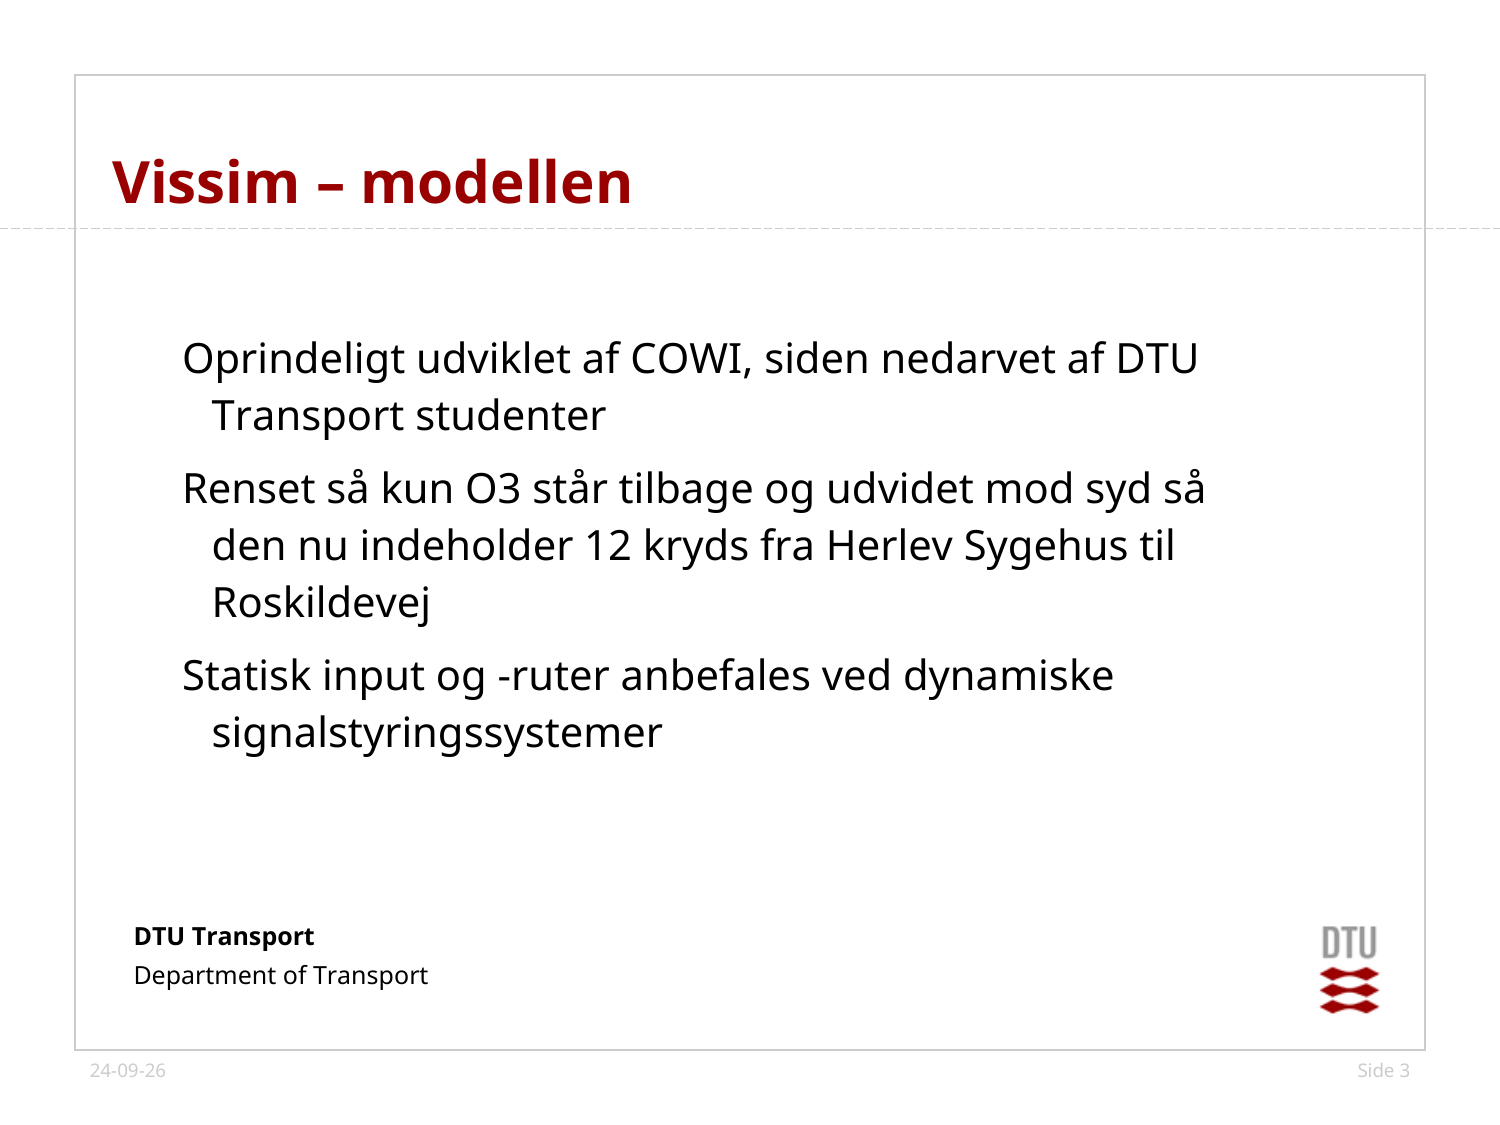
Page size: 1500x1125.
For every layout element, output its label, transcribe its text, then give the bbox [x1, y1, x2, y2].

subtitle Oprindeligt udviklet af COWI, siden nedarvet af DTU Transport studenter Renset så kun O3 står tilbage og udvidet mod syd så den nu indeholder 12 kryds fra Herlev Sygehus til Roskildevej Statisk input og -ruter anbefales ved dynamiske signalstyringssystemer [182, 295, 1270, 794]
picture [1297, 892, 1418, 1034]
title Vissim – modellen [112, 132, 1401, 231]
